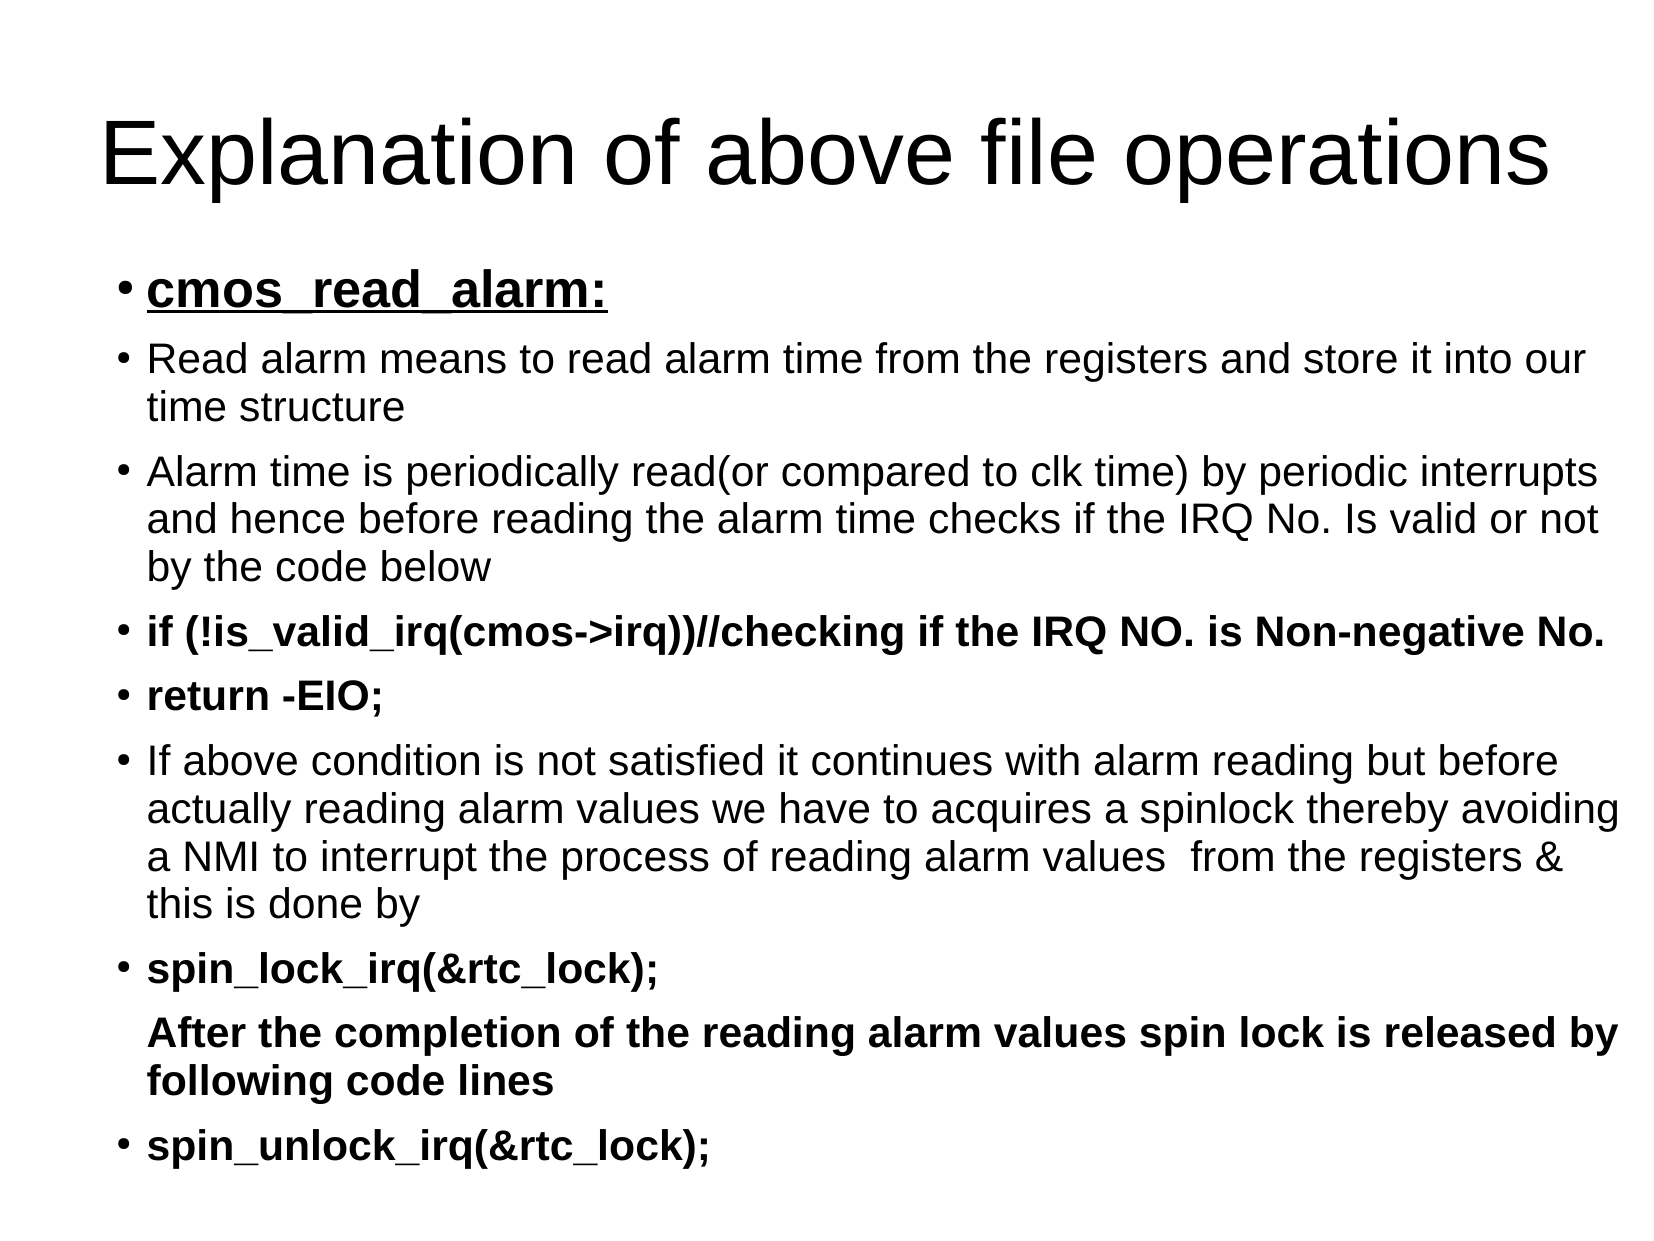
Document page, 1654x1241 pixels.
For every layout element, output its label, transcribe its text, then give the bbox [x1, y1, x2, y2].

title Explanation of above file operations [82, 49, 1571, 257]
list cmos_read_alarm: Read alarm means to read alarm time from the registers and store it into our time structure Alarm time is periodically read(or compared to clk time) by periodic interrupts and hence before reading the alarm time checks if the IRQ No. Is valid or not by the code below if (!is_valid_irq(cmos->irq))//checking if the IRQ NO. is Non-negative No. return -EIO; If above condition is not satisfied it continues with alarm reading but before actually reading alarm values we have to acquires a spinlock thereby avoiding a NMI to interrupt the process of reading alarm values from the registers & this is done by spin_lock_irq(&rtc_lock); After the completion of the reading alarm values spin lock is released by following code lines spin_unlock_irq(&rtc_lock); [106, 259, 1630, 1205]
